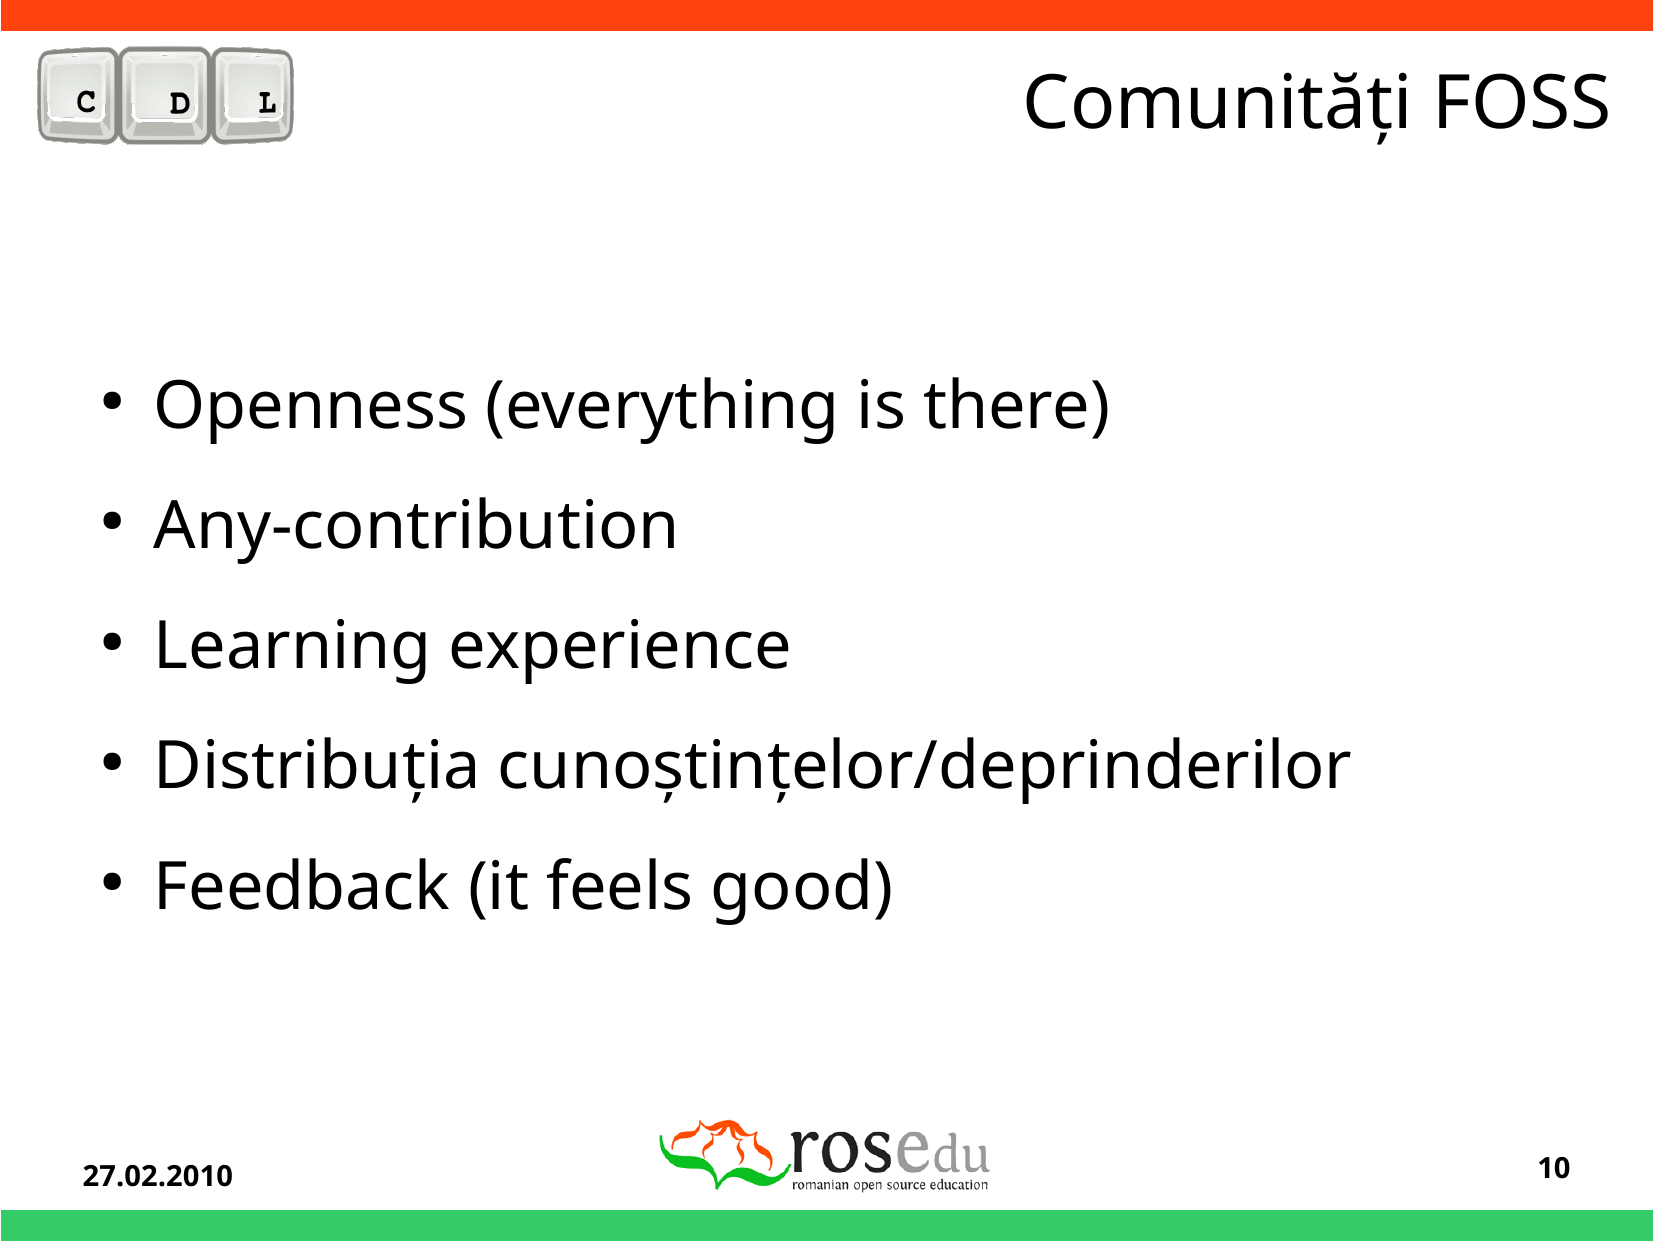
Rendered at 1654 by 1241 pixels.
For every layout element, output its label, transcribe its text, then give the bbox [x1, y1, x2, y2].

list Openness (everything is there) Any-contribution Learning experience Distribuția cunoștințelor/deprinderilor Feedback (it feels good) [82, 182, 1571, 1104]
picture [37, 46, 294, 145]
picture [656, 1104, 1005, 1209]
title Comunități FOSS [300, 52, 1613, 146]
